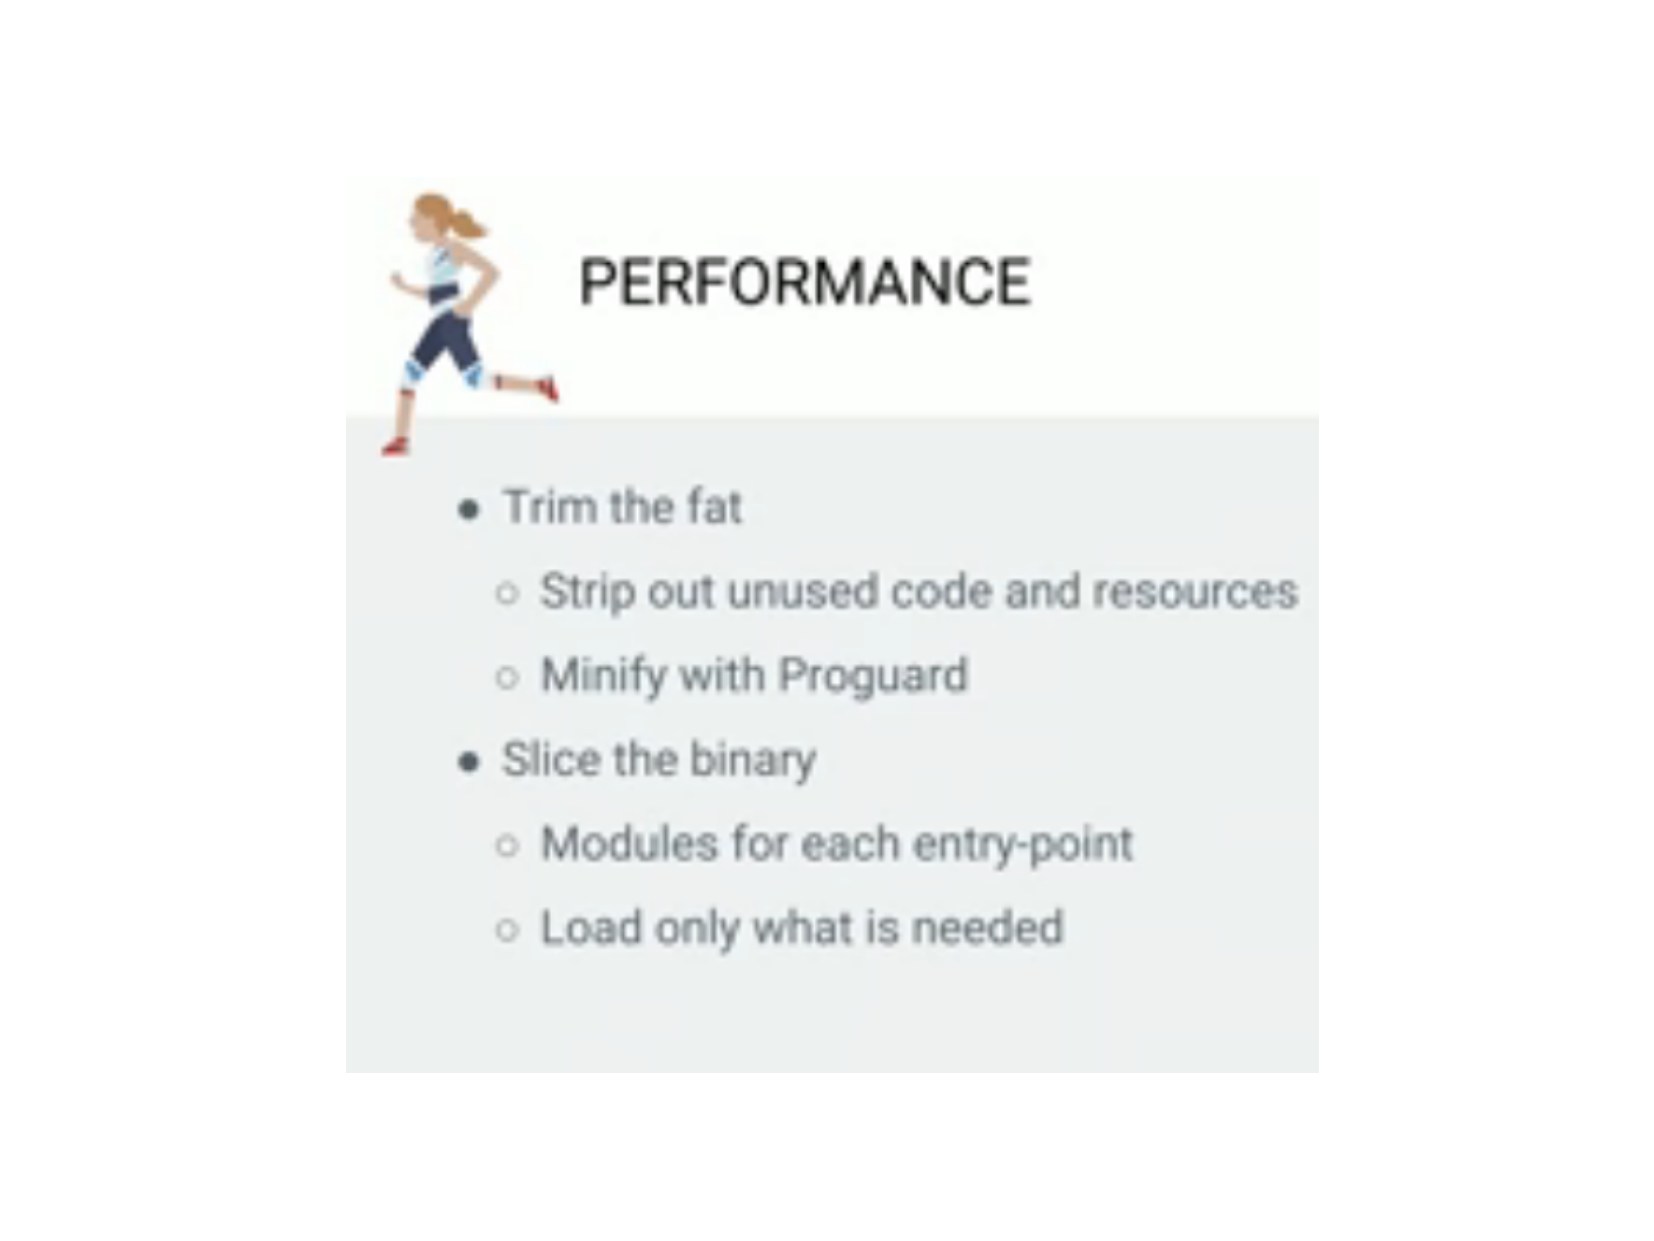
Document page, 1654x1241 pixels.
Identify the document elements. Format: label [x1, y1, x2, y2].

picture [346, 177, 1319, 1073]
